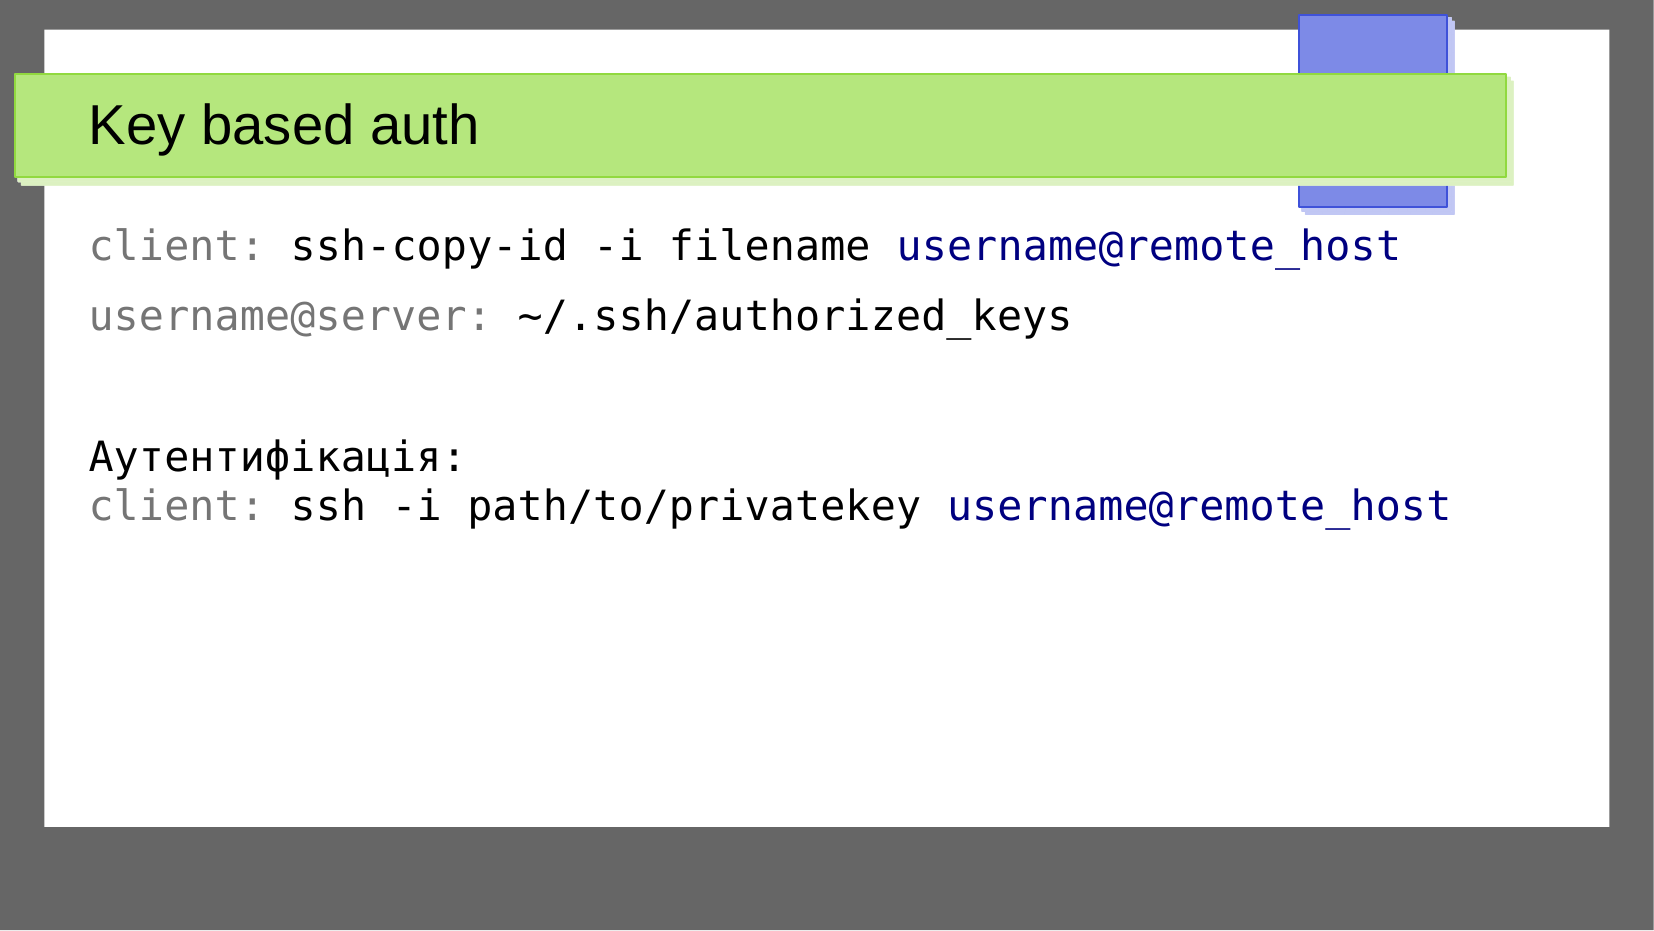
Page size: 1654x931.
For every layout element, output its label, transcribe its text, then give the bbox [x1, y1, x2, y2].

list client: ssh-copy-id -i filename username@remote_host username@server: ~/.ssh/authorized_keys Аутентифікація: client: ssh -i path/to/privatekey username@remote_host [88, 221, 1501, 813]
title Key based auth [88, 73, 1506, 178]
